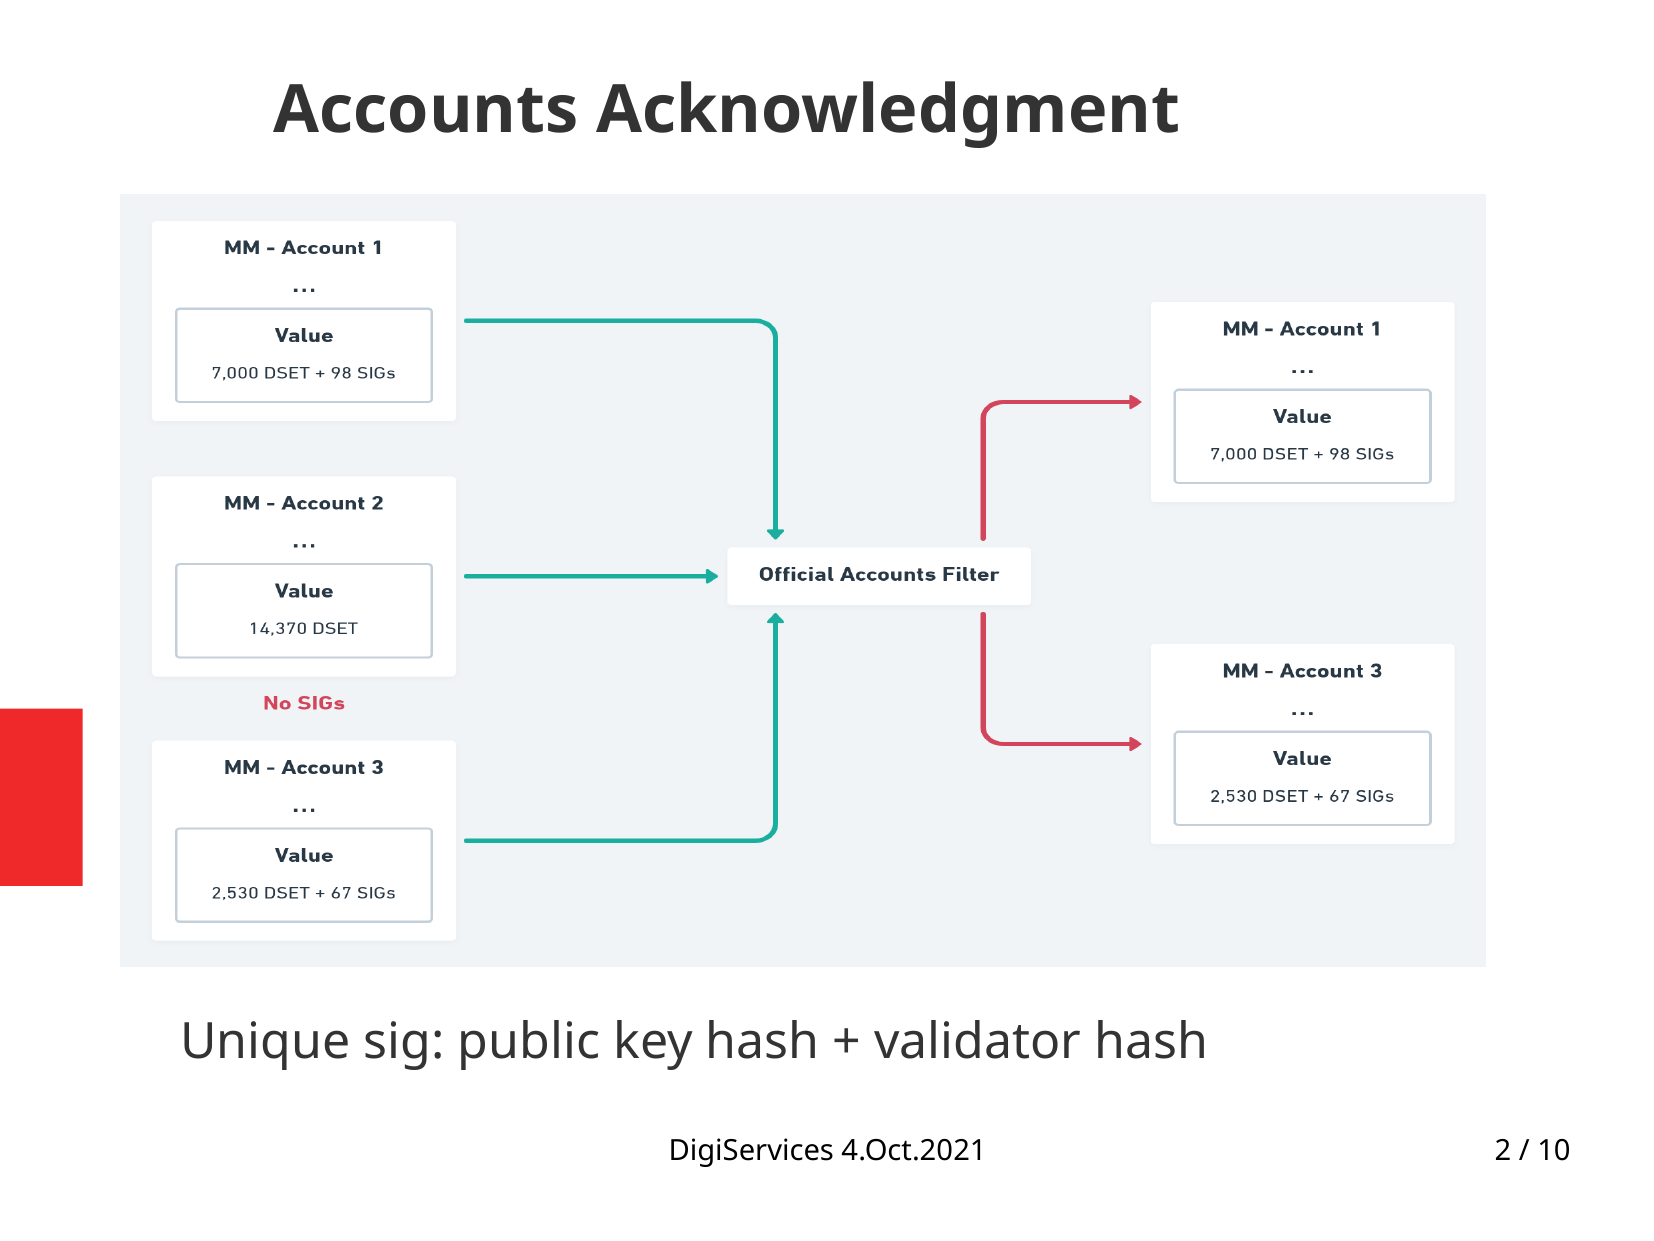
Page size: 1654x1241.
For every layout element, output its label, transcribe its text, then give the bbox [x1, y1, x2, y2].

list Unique sig: public key hash + validator hash [109, 1005, 1516, 1064]
title Accounts Acknowledgment [273, 0, 1411, 226]
picture [120, 194, 1486, 967]
